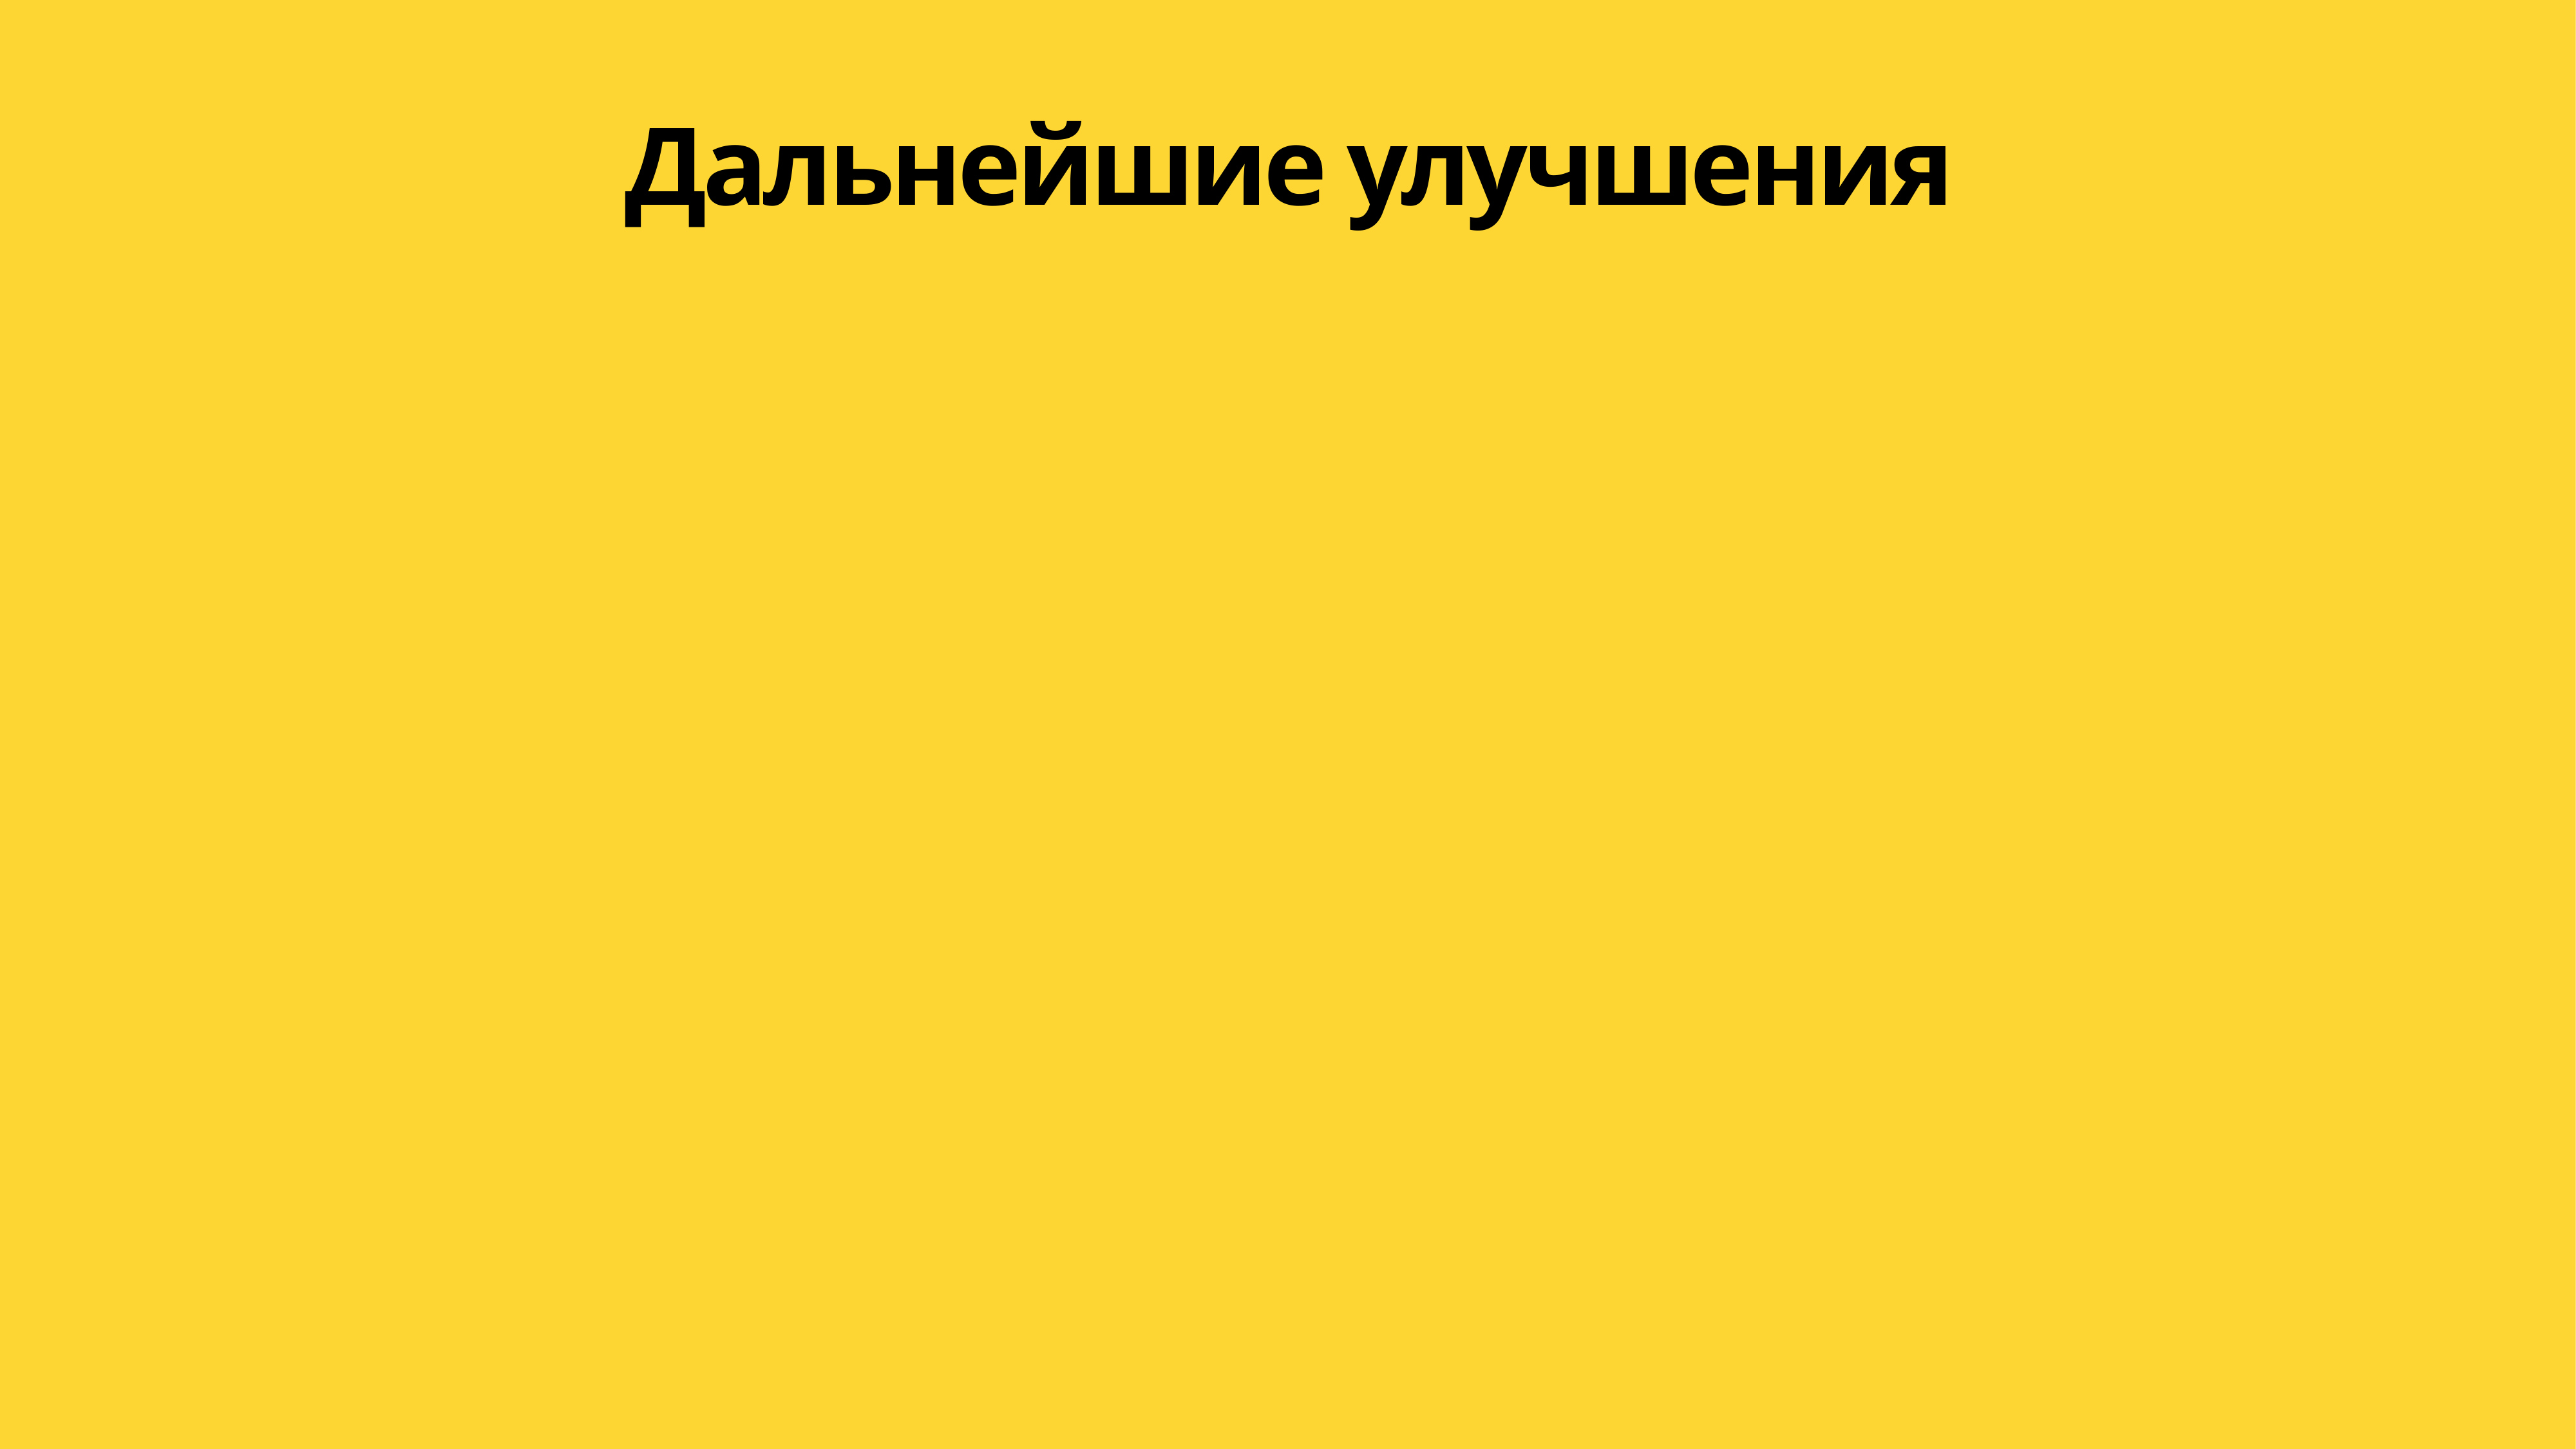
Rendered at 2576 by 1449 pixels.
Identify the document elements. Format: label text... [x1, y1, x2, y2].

title Дальнейшие улучшения [106, 101, 2473, 228]
